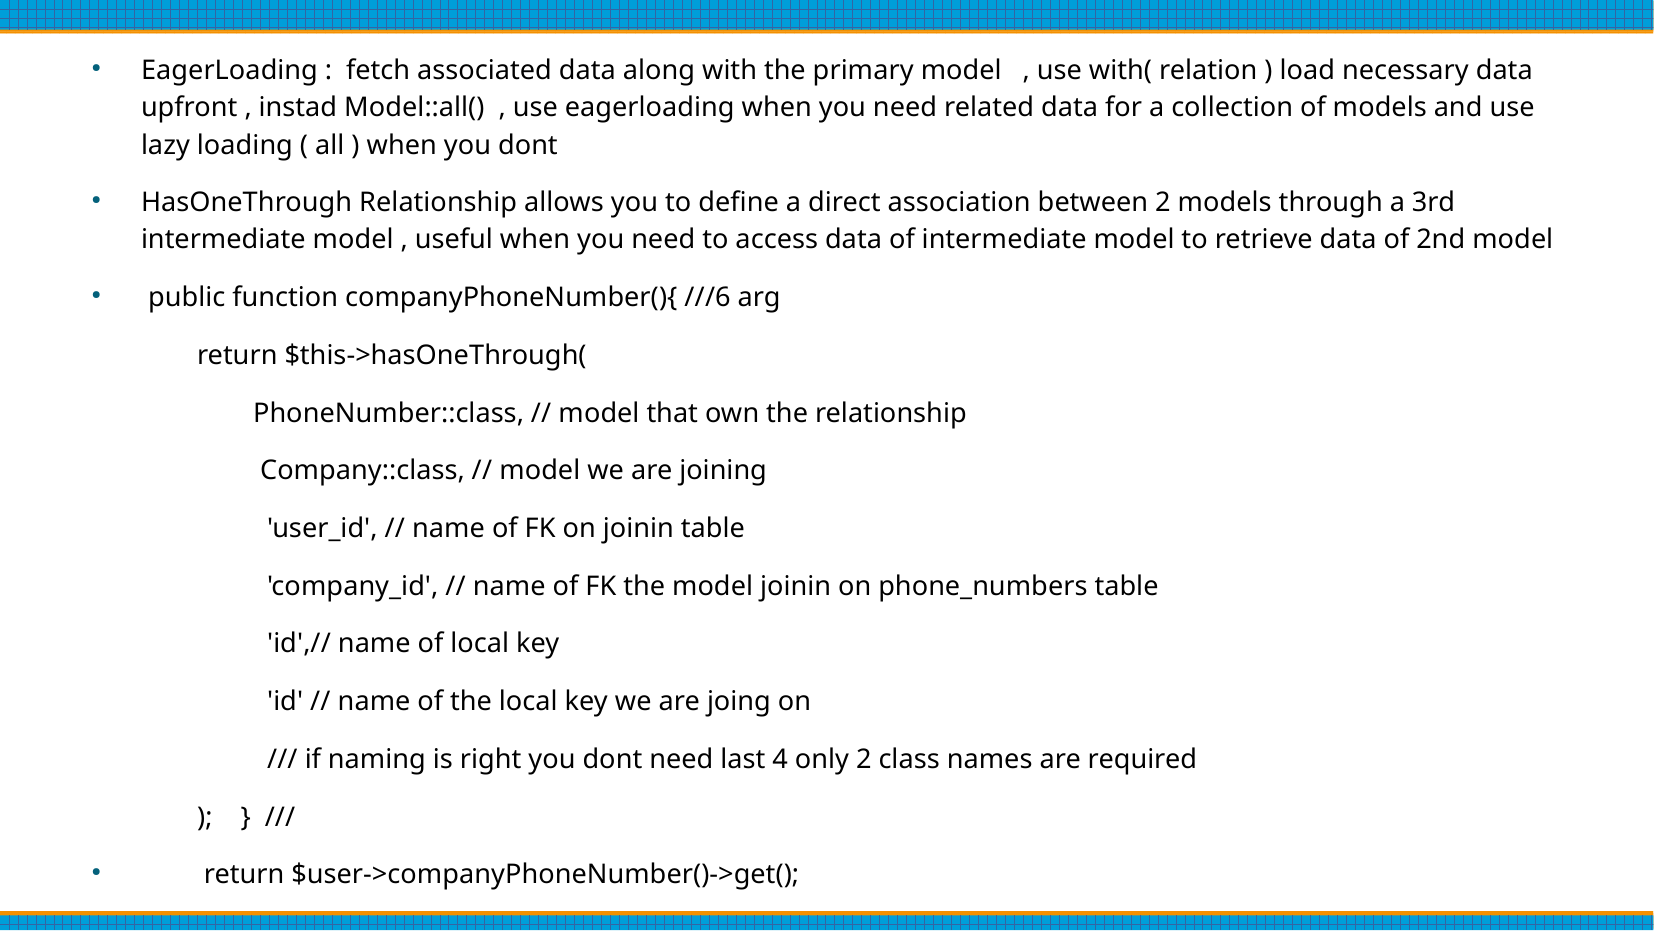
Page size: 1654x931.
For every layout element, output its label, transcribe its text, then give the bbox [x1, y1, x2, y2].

list EagerLoading : fetch associated data along with the primary model , use with( relation ) load necessary data upfront , instad Model::all() , use eagerloading when you need related data for a collection of models and use lazy loading ( all ) when you dont HasOneThrough Relationship allows you to define a direct association between 2 models through a 3rd intermediate model , useful when you need to access data of intermediate model to retrieve data of 2nd model public function companyPhoneNumber(){ ///6 arg return $this->hasOneThrough( PhoneNumber::class, // model that own the relationship Company::class, // model we are joining 'user_id', // name of FK on joinin table 'company_id', // name of FK the model joinin on phone_numbers table 'id',// name of local key 'id' // name of the local key we are joing on /// if naming is right you dont need last 4 only 2 class names are required ); } /// return $user->companyPhoneNumber()->get(); [75, 50, 1556, 931]
